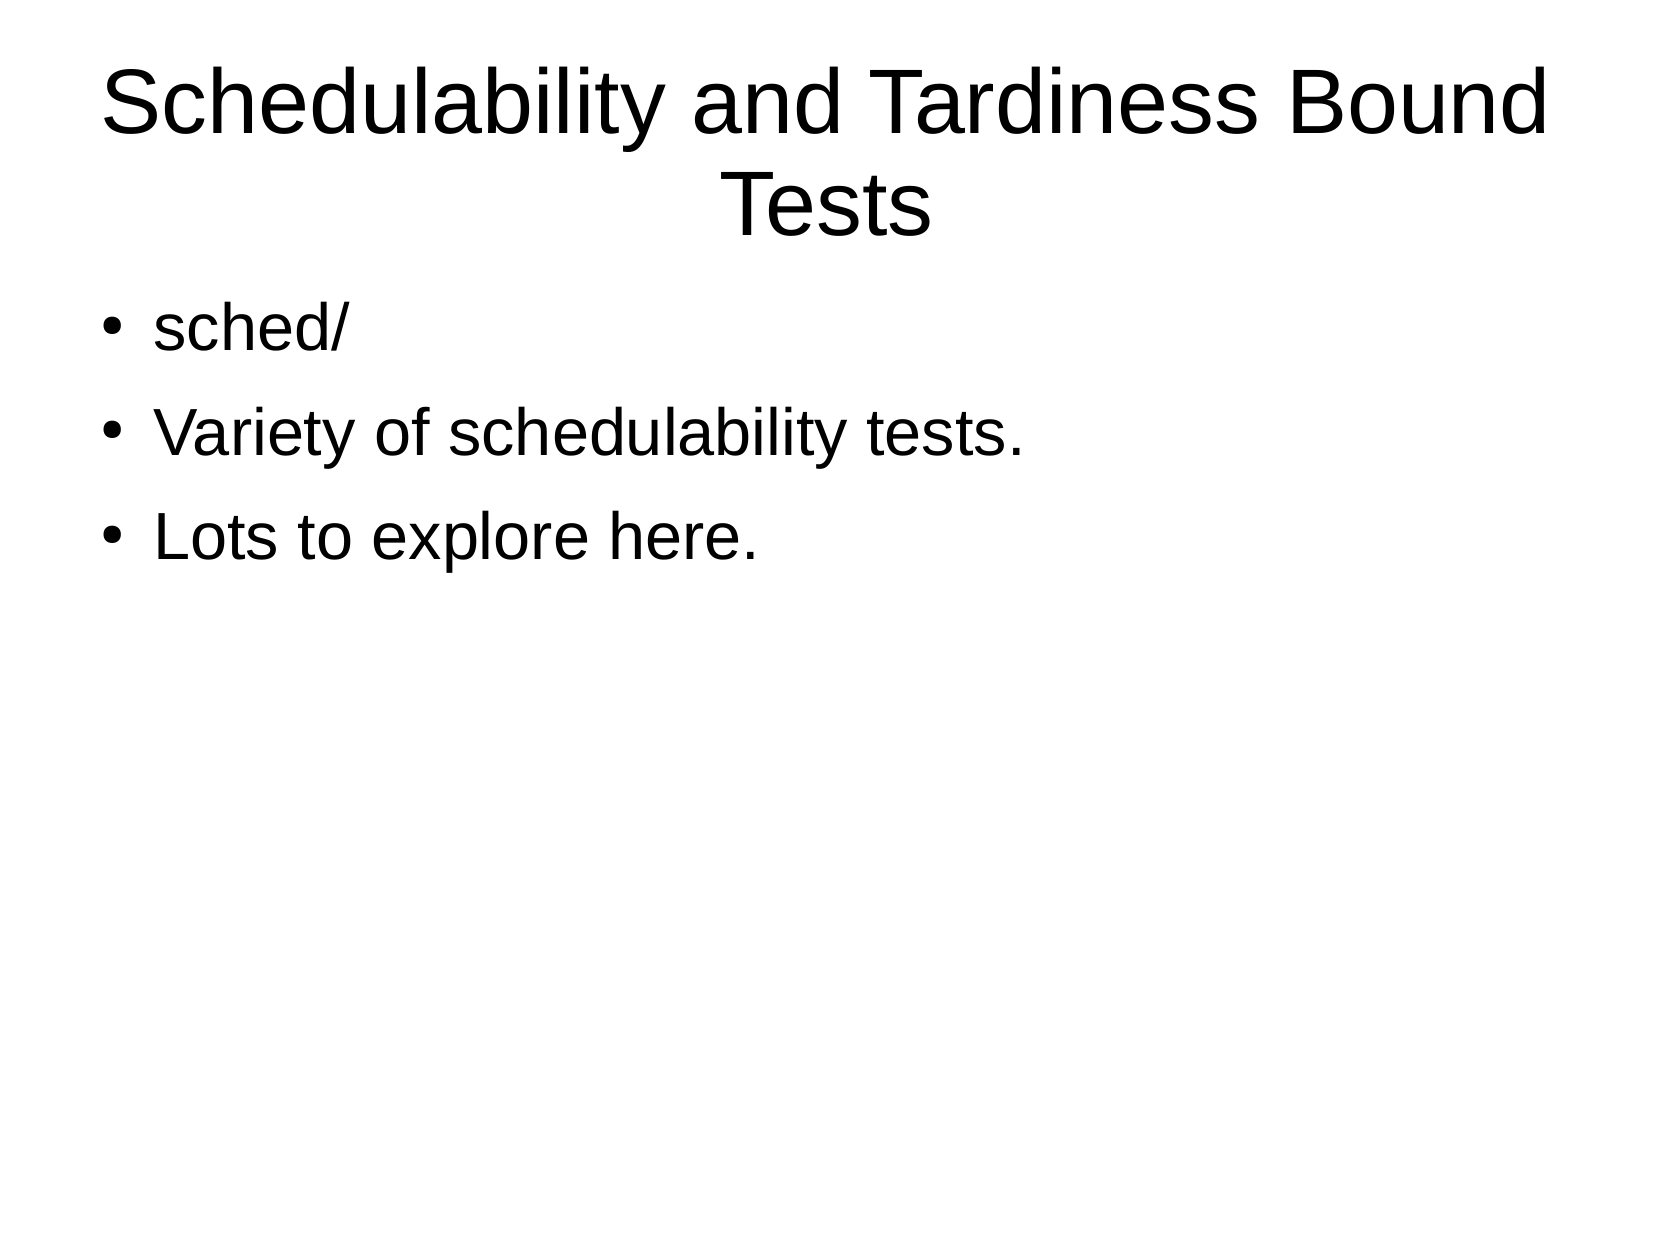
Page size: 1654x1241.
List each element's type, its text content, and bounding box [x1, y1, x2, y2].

title Schedulability and Tardiness Bound Tests [82, 49, 1571, 257]
list sched/ Variety of schedulability tests. Lots to explore here. [82, 290, 1571, 1010]
